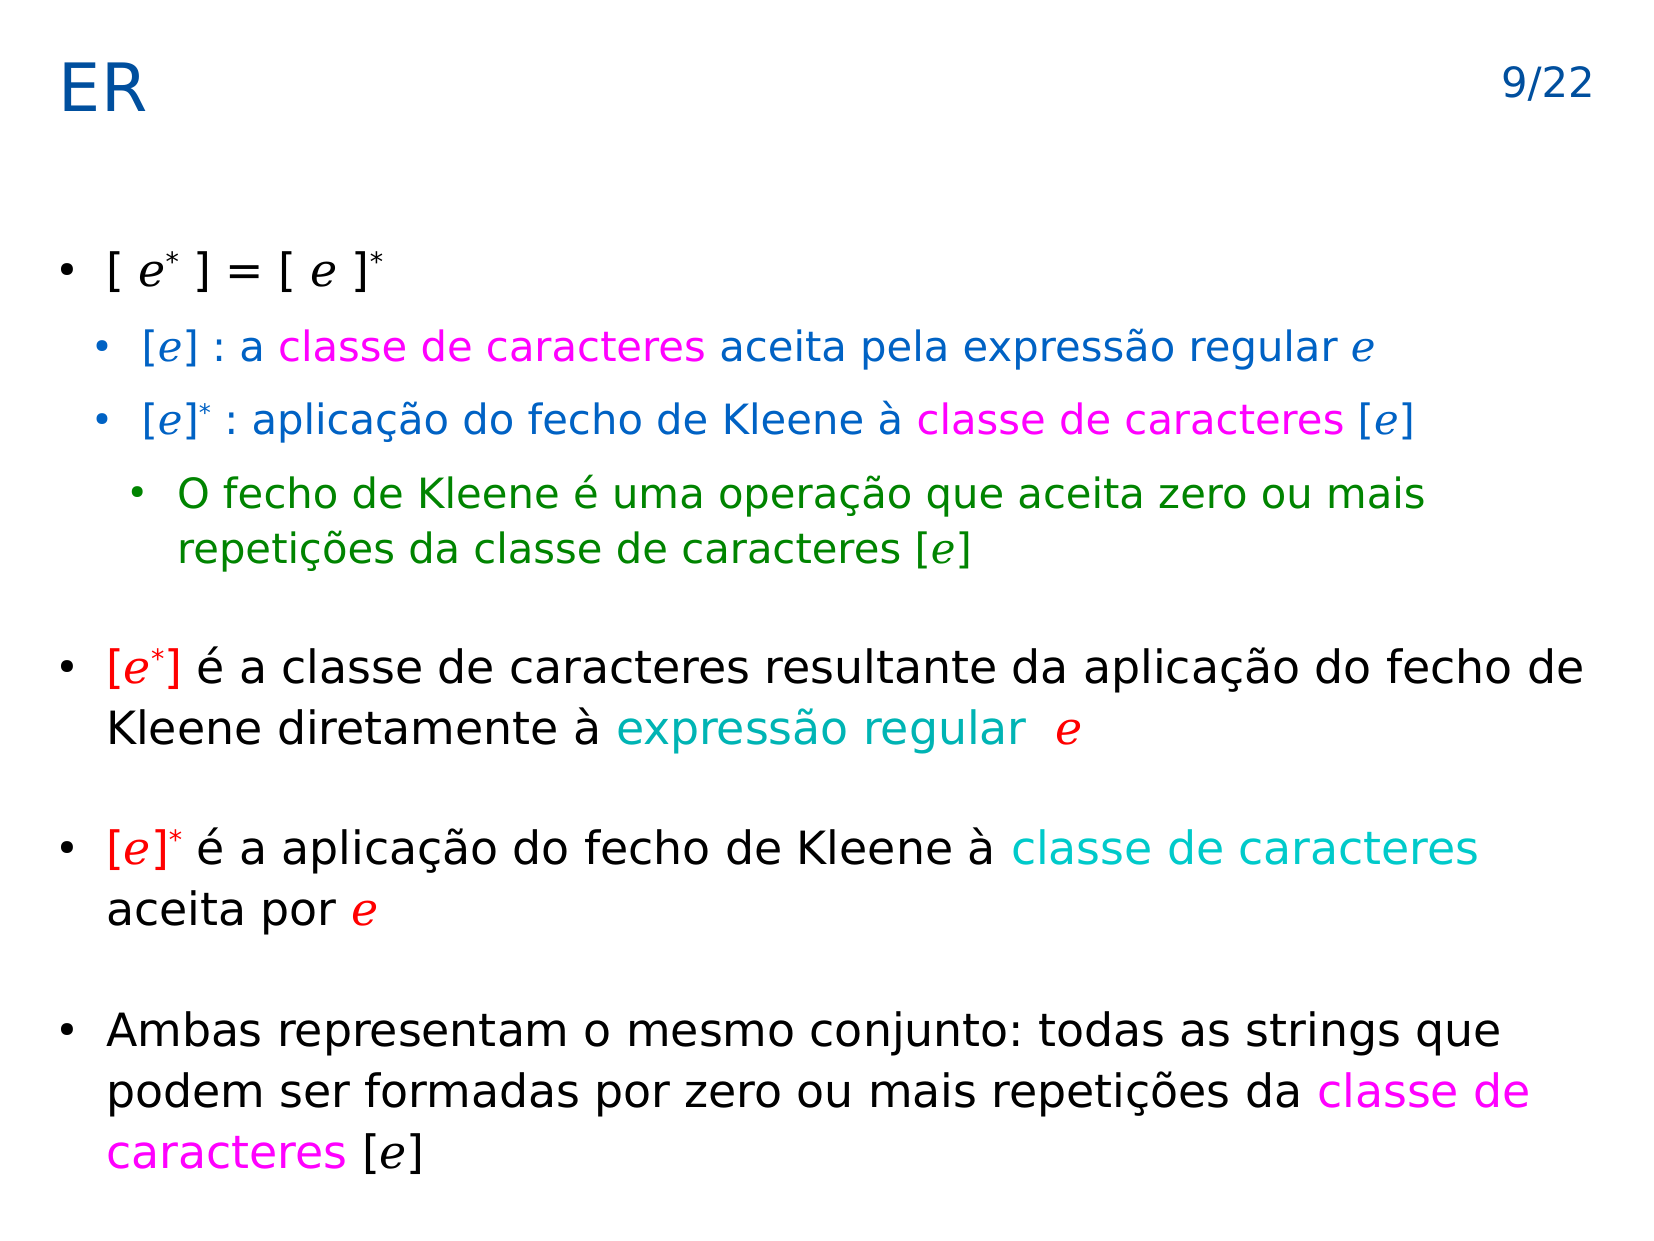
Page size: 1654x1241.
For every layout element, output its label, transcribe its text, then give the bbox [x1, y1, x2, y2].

list [ ℯ* ] = [ ℯ ]* [ℯ] : a classe de caracteres aceita pela expressão regular ℯ [ℯ]* : aplicação do fecho de Kleene à classe de caracteres [ℯ] O fecho de Kleene é uma operação que aceita zero ou mais repetições da classe de caracteres [ℯ] [ℯ*] é a classe de caracteres resultante da aplicação do fecho de Kleene diretamente à expressão regular ℯ [ℯ]* é a aplicação do fecho de Kleene à classe de caracteres aceita por ℯ Ambas representam o mesmo conjunto: todas as strings que podem ser formadas por zero ou mais repetições da classe de caracteres [ℯ] [59, 236, 1595, 1211]
title ER [59, 29, 1625, 148]
